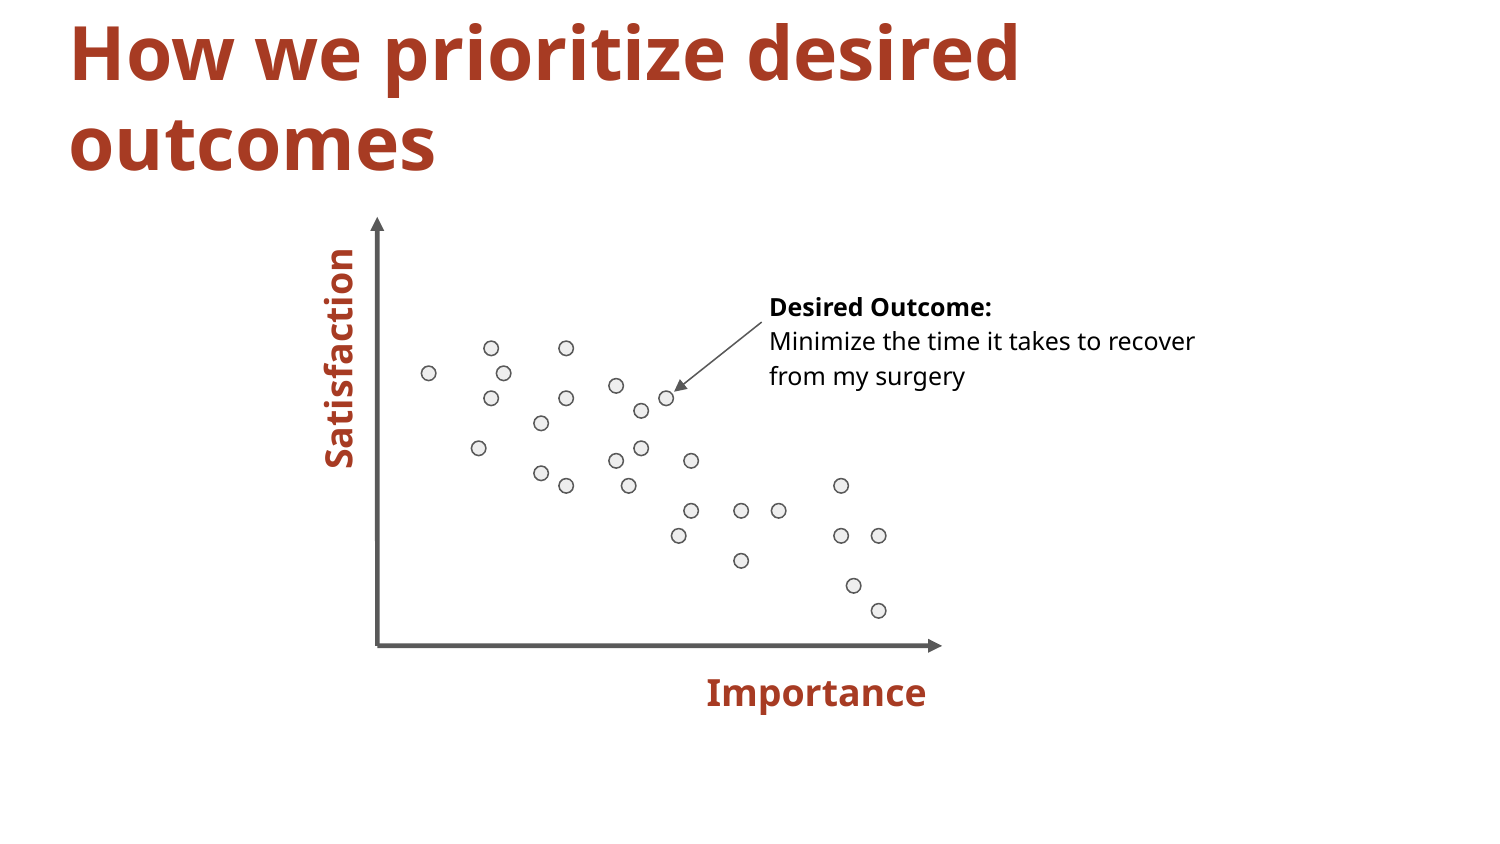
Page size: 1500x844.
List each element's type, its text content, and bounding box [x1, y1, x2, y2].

text_box [533, 416, 549, 431]
text_box [683, 453, 699, 469]
text_box [558, 391, 574, 406]
text_box [421, 366, 436, 381]
text_box Desired Outcome: Minimize the time it takes to recover from my surgery [754, 288, 1220, 389]
text_box [833, 478, 849, 494]
text_box [733, 553, 749, 569]
text_box [683, 503, 699, 519]
text_box How we prioritize desired outcomes [53, 39, 1391, 152]
text_box [608, 378, 624, 394]
text_box [483, 341, 499, 356]
text_box [621, 478, 636, 494]
text_box [833, 528, 849, 544]
text_box [771, 503, 786, 519]
text_box [471, 441, 486, 456]
text_box [871, 603, 886, 619]
text_box [533, 466, 549, 481]
text_box [846, 578, 861, 594]
text_box [558, 478, 574, 494]
text_box [558, 341, 574, 356]
text_box [671, 528, 686, 544]
text_box [658, 391, 674, 406]
text_box [496, 366, 511, 381]
text_box [608, 453, 624, 469]
text_box [483, 391, 499, 406]
text_box [733, 503, 749, 519]
text_box [871, 528, 886, 544]
text_box Importance [682, 649, 952, 728]
text_box [633, 441, 649, 456]
text_box Satisfaction [294, 223, 373, 494]
text_box [633, 403, 649, 419]
